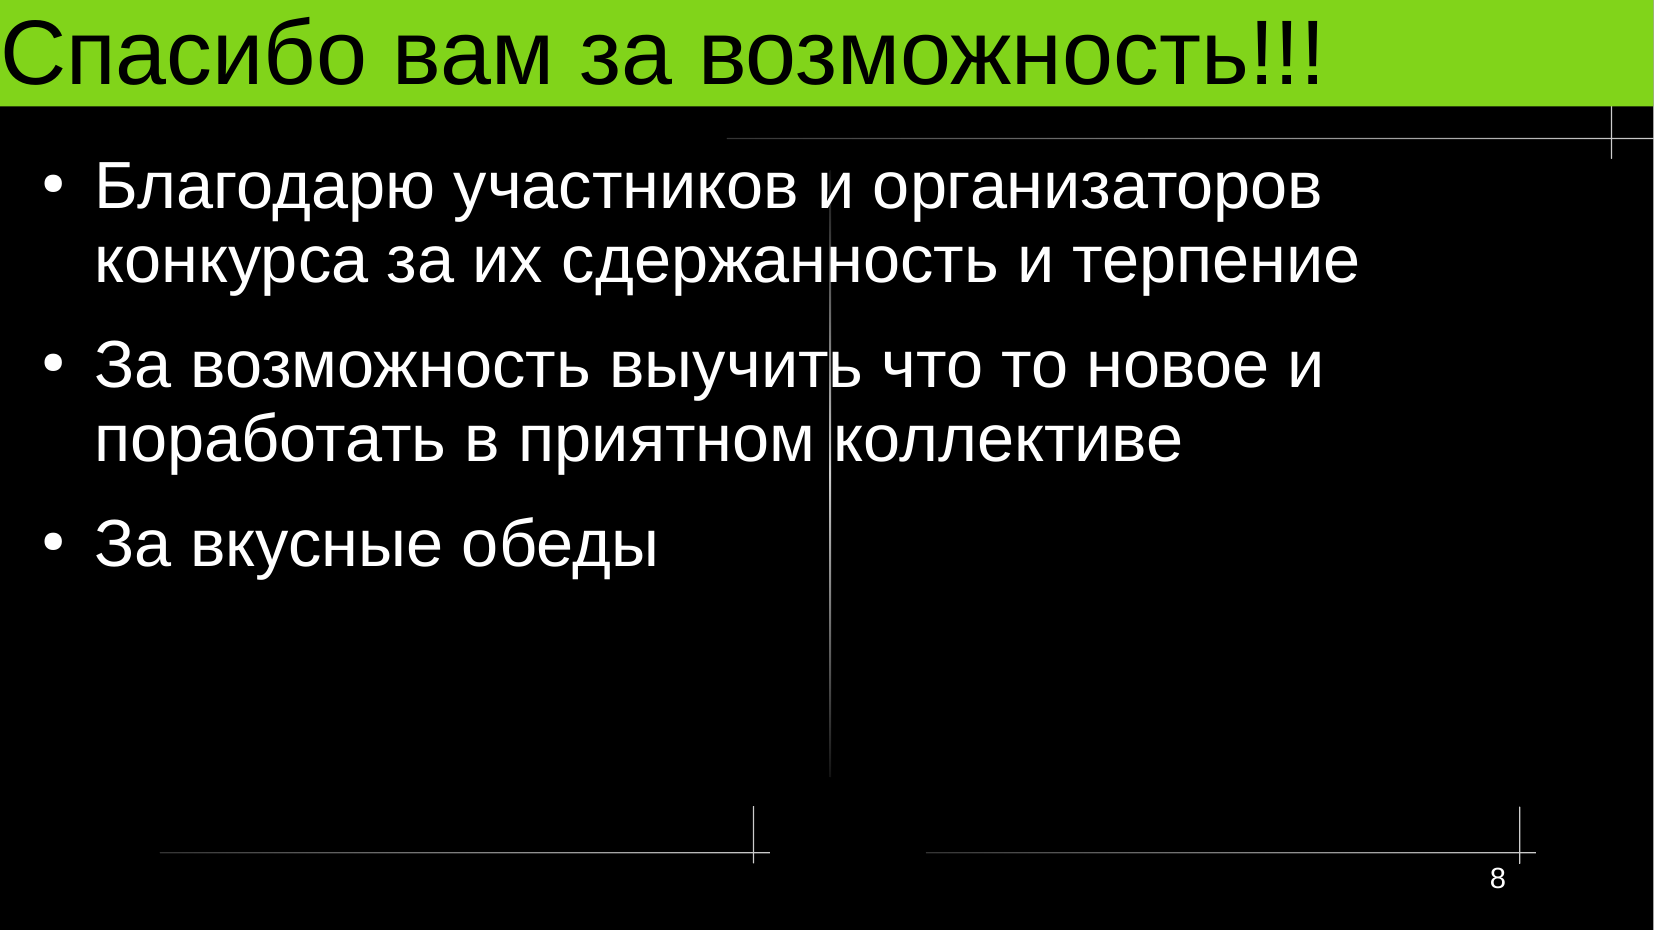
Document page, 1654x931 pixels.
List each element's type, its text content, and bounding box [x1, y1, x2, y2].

list Благодарю участников и организаторов конкурса за их сдержанность и терпение За возможность выучить что то новое и поработать в приятном коллективе За вкусные обеды [23, 147, 1565, 688]
title Спасибо вам за возможность!!! [0, 0, 1654, 107]
